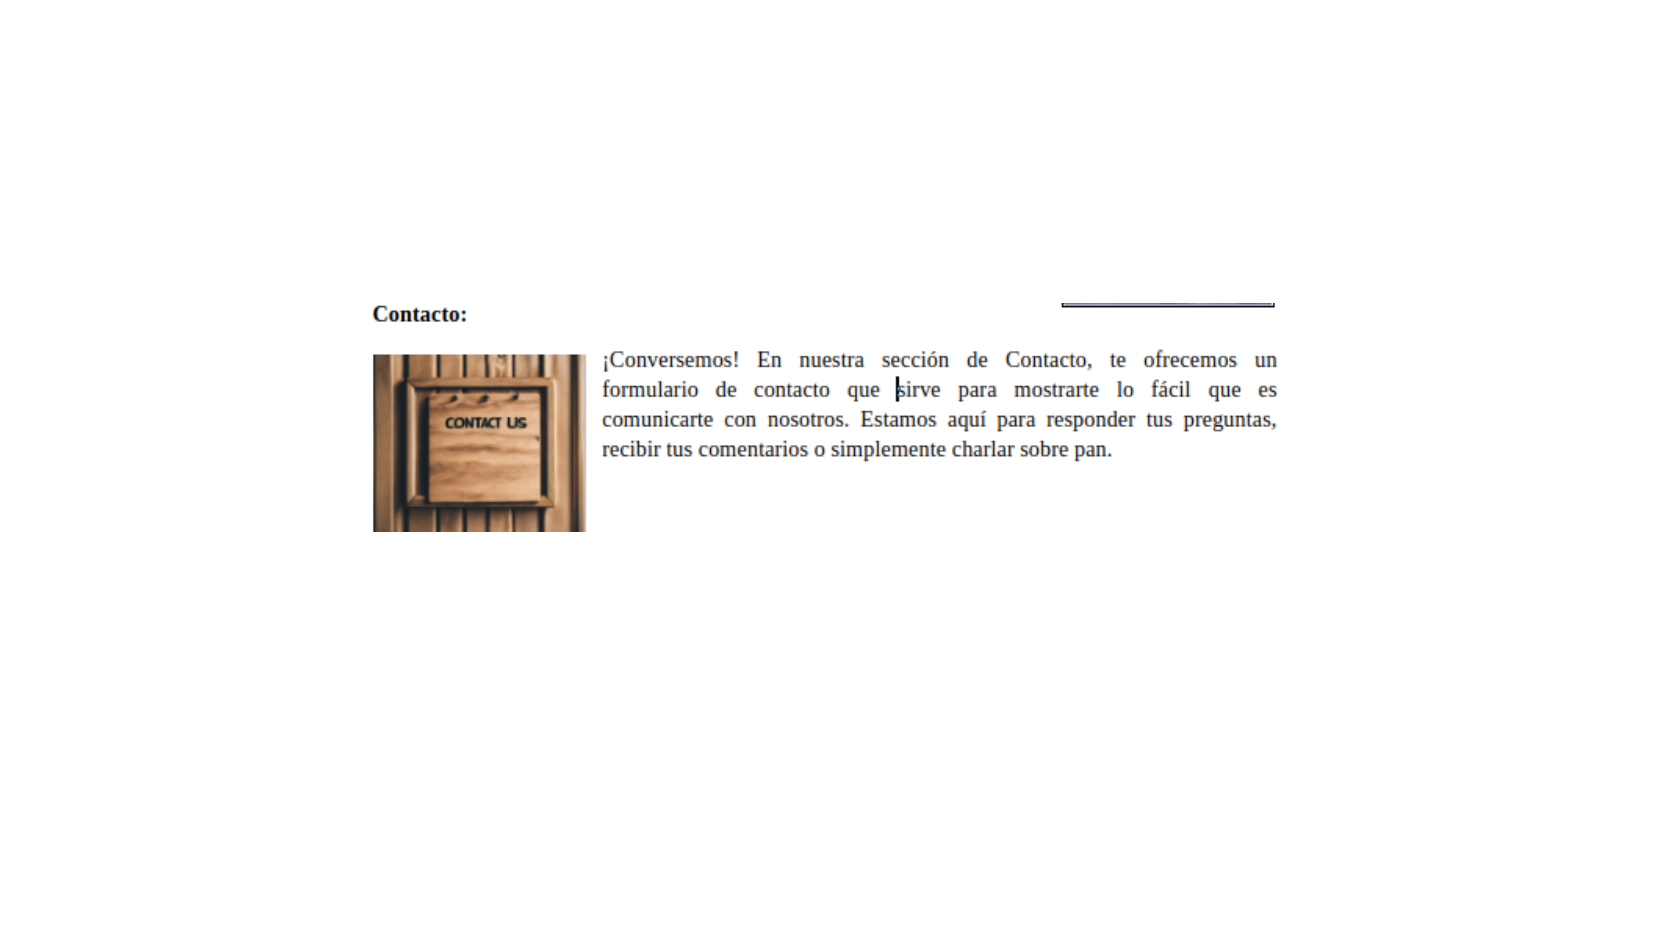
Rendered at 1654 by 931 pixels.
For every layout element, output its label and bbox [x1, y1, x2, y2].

picture [361, 303, 1300, 532]
